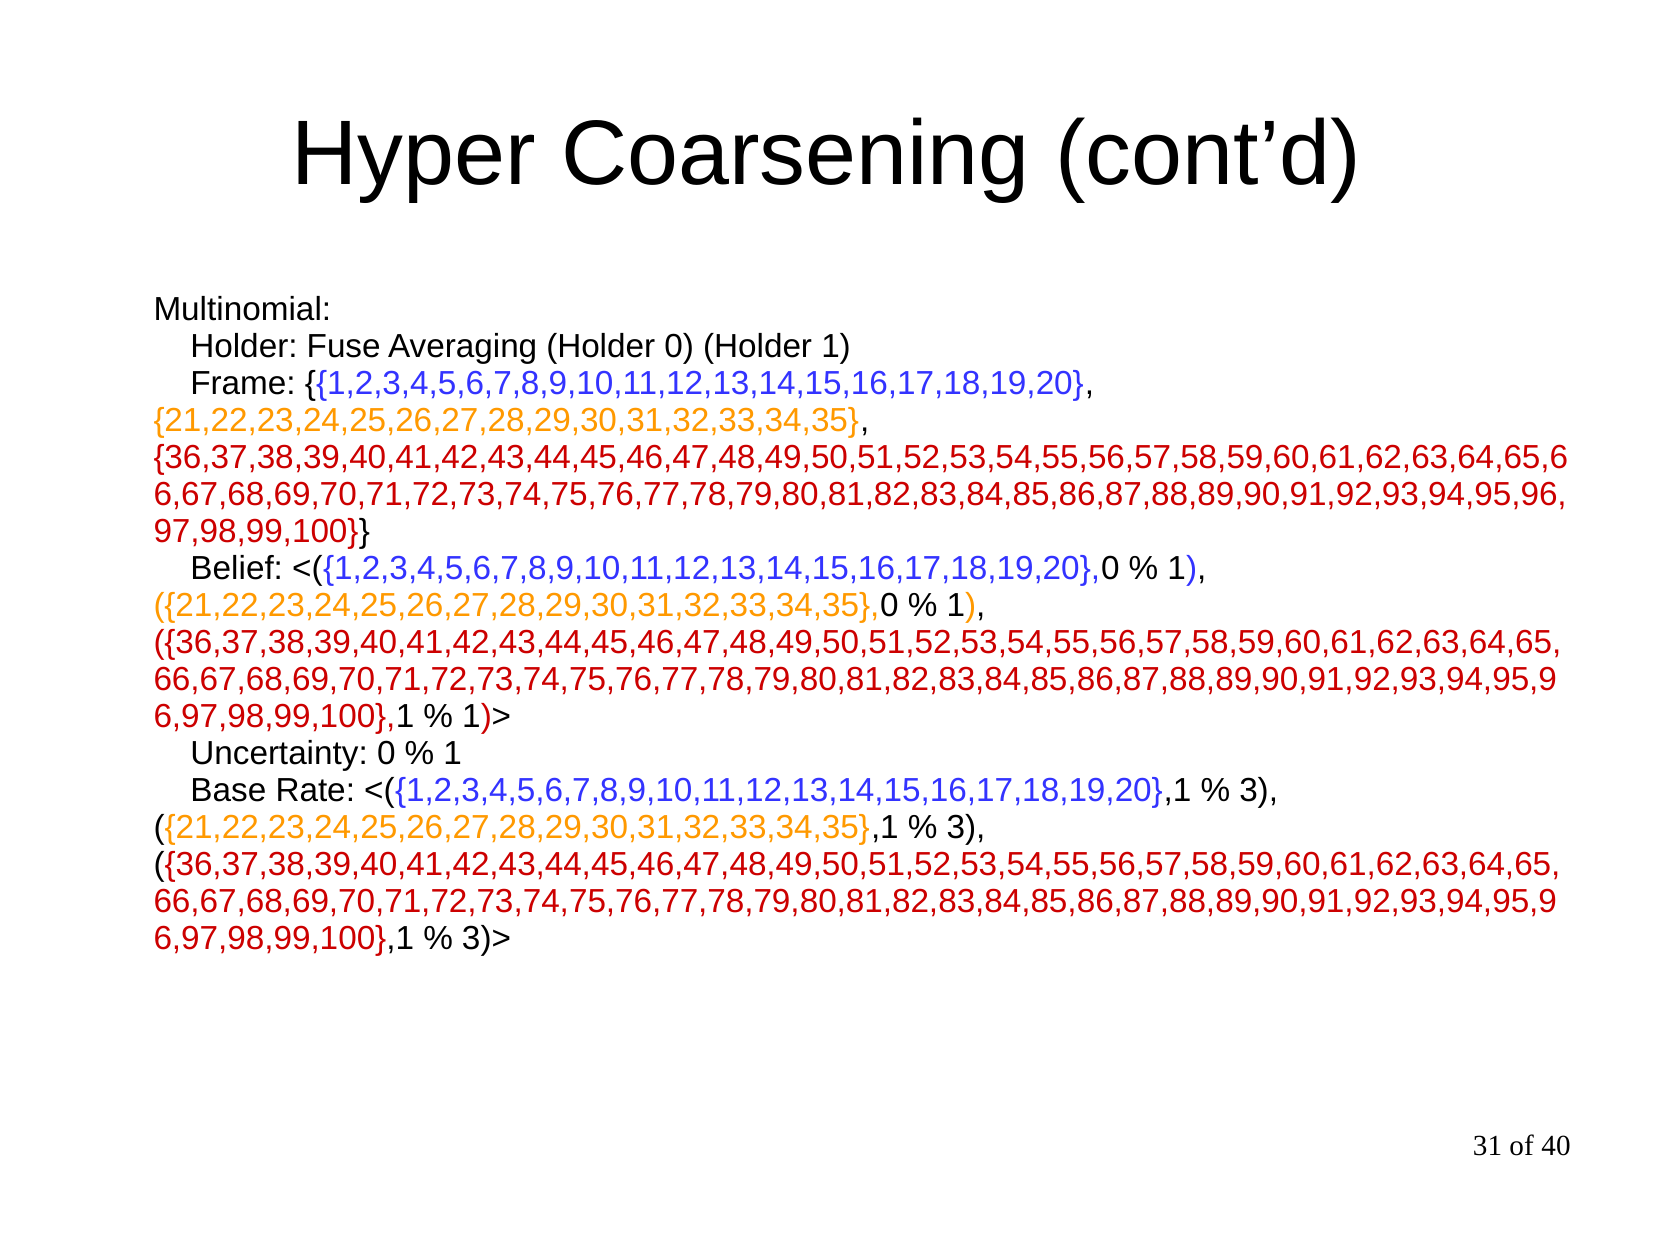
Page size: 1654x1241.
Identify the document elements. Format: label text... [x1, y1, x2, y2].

title Hyper Coarsening (cont’d) [82, 49, 1571, 257]
list Multinomial: Holder: Fuse Averaging (Holder 0) (Holder 1) Frame: {{1,2,3,4,5,6,7,8,9,10,11,12,13,14,15,16,17,18,19,20}, {21,22,23,24,25,26,27,28,29,30,31,32,33,34,35},{36,37,38,39,40,41,42,43,44,45,46,47,48,49,50,51,52,53,54,55,56,57,58,59,60,61,62,63,64,65,66,67,68,69,70,71,72,73,74,75,76,77,78,79,80,81,82,83,84,85,86,87,88,89,90,91,92,93,94,95,96,97,98,99,100}} Belief: <({1,2,3,4,5,6,7,8,9,10,11,12,13,14,15,16,17,18,19,20},0 % 1),({21,22,23,24,25,26,27,28,29,30,31,32,33,34,35},0 % 1),({36,37,38,39,40,41,42,43,44,45,46,47,48,49,50,51,52,53,54,55,56,57,58,59,60,61,62,63,64,65,66,67,68,69,70,71,72,73,74,75,76,77,78,79,80,81,82,83,84,85,86,87,88,89,90,91,92,93,94,95,96,97,98,99,100},1 % 1)> Uncertainty: 0 % 1 Base Rate: <({1,2,3,4,5,6,7,8,9,10,11,12,13,14,15,16,17,18,19,20},1 % 3),({21,22,23,24,25,26,27,28,29,30,31,32,33,34,35},1 % 3),({36,37,38,39,40,41,42,43,44,45,46,47,48,49,50,51,52,53,54,55,56,57,58,59,60,61,62,63,64,65,66,67,68,69,70,71,72,73,74,75,76,77,78,79,80,81,82,83,84,85,86,87,88,89,90,91,92,93,94,95,96,97,98,99,100},1 % 3)> [82, 290, 1571, 1010]
